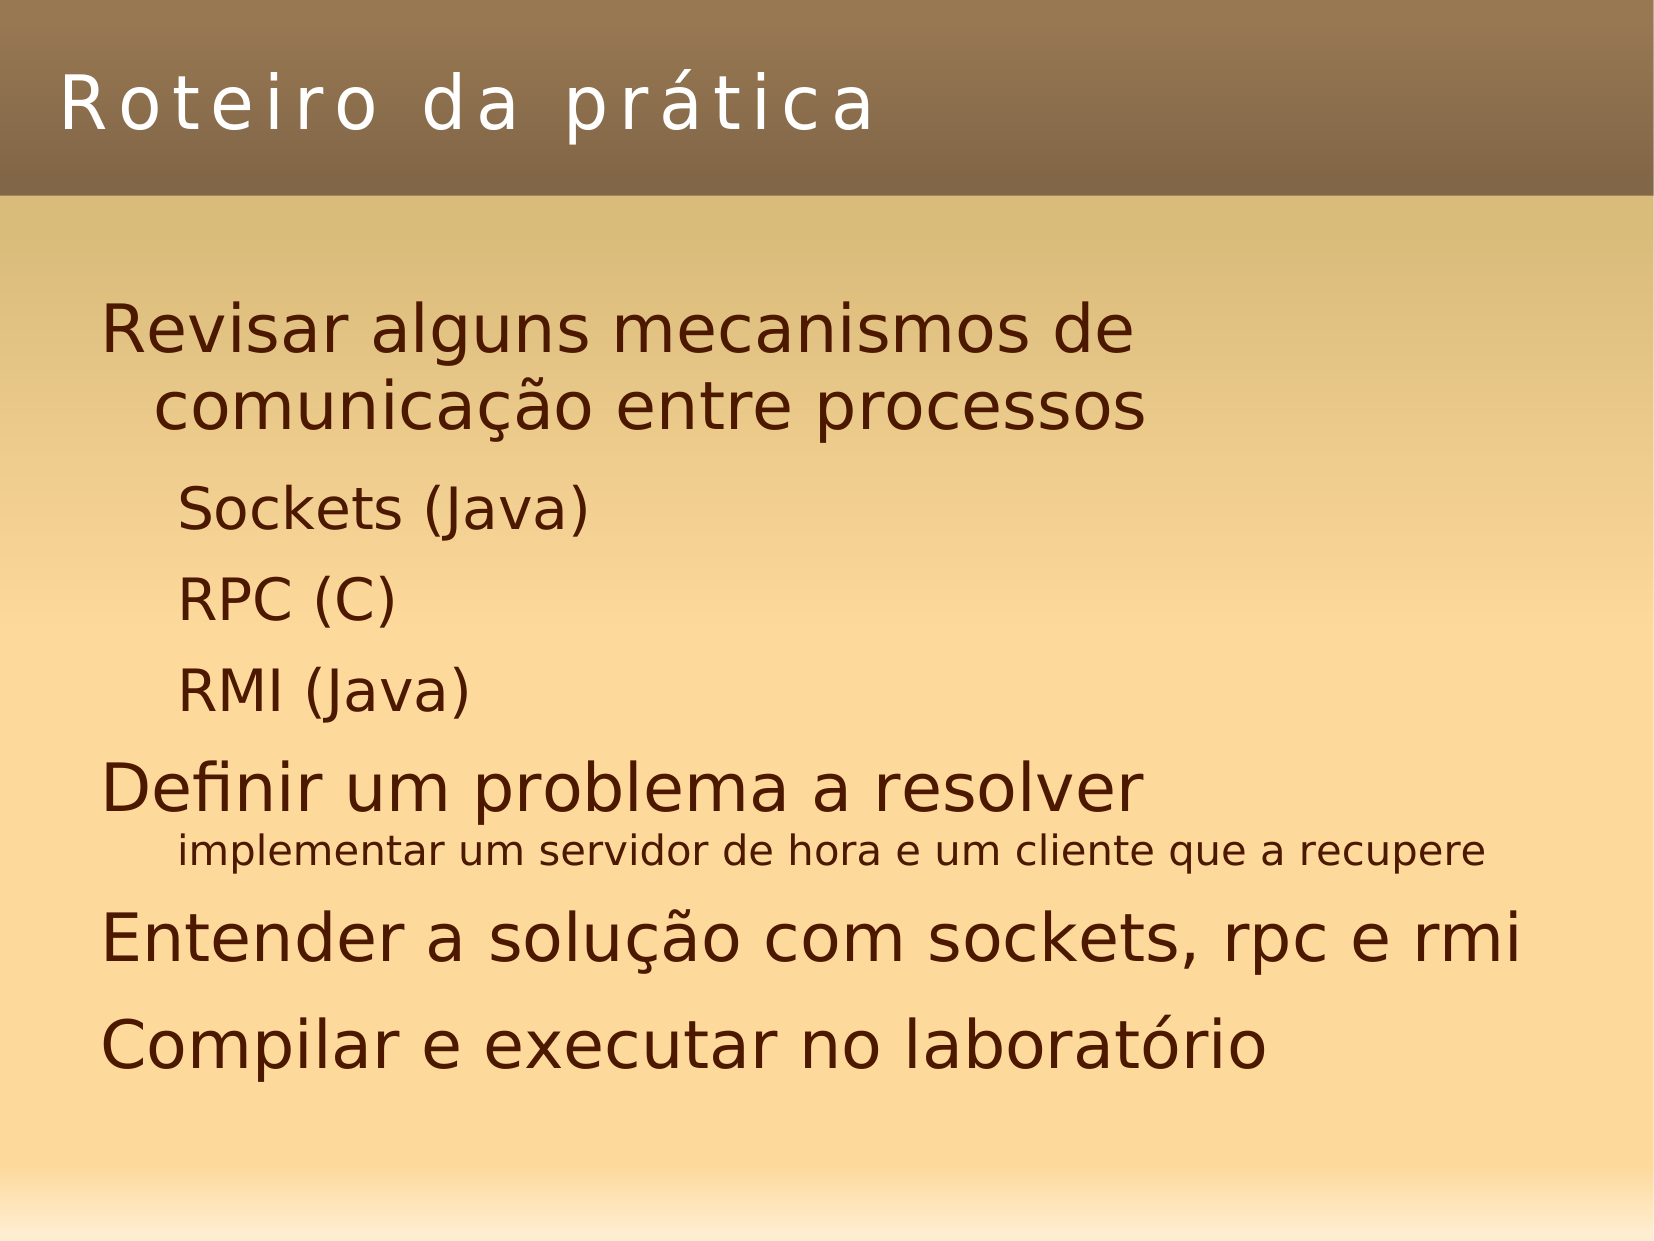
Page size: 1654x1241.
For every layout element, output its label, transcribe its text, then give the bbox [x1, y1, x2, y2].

title Roteiro da prática [59, 29, 1595, 178]
picture [0, 0, 1654, 1241]
list Revisar alguns mecanismos de comunicação entre processos Sockets (Java) RPC (C) RMI (Java) Definir um problema a resolver implementar um servidor de hora e um cliente que a recupere Entender a solução com sockets, rpc e rmi Compilar e executar no laboratório [82, 290, 1571, 1163]
